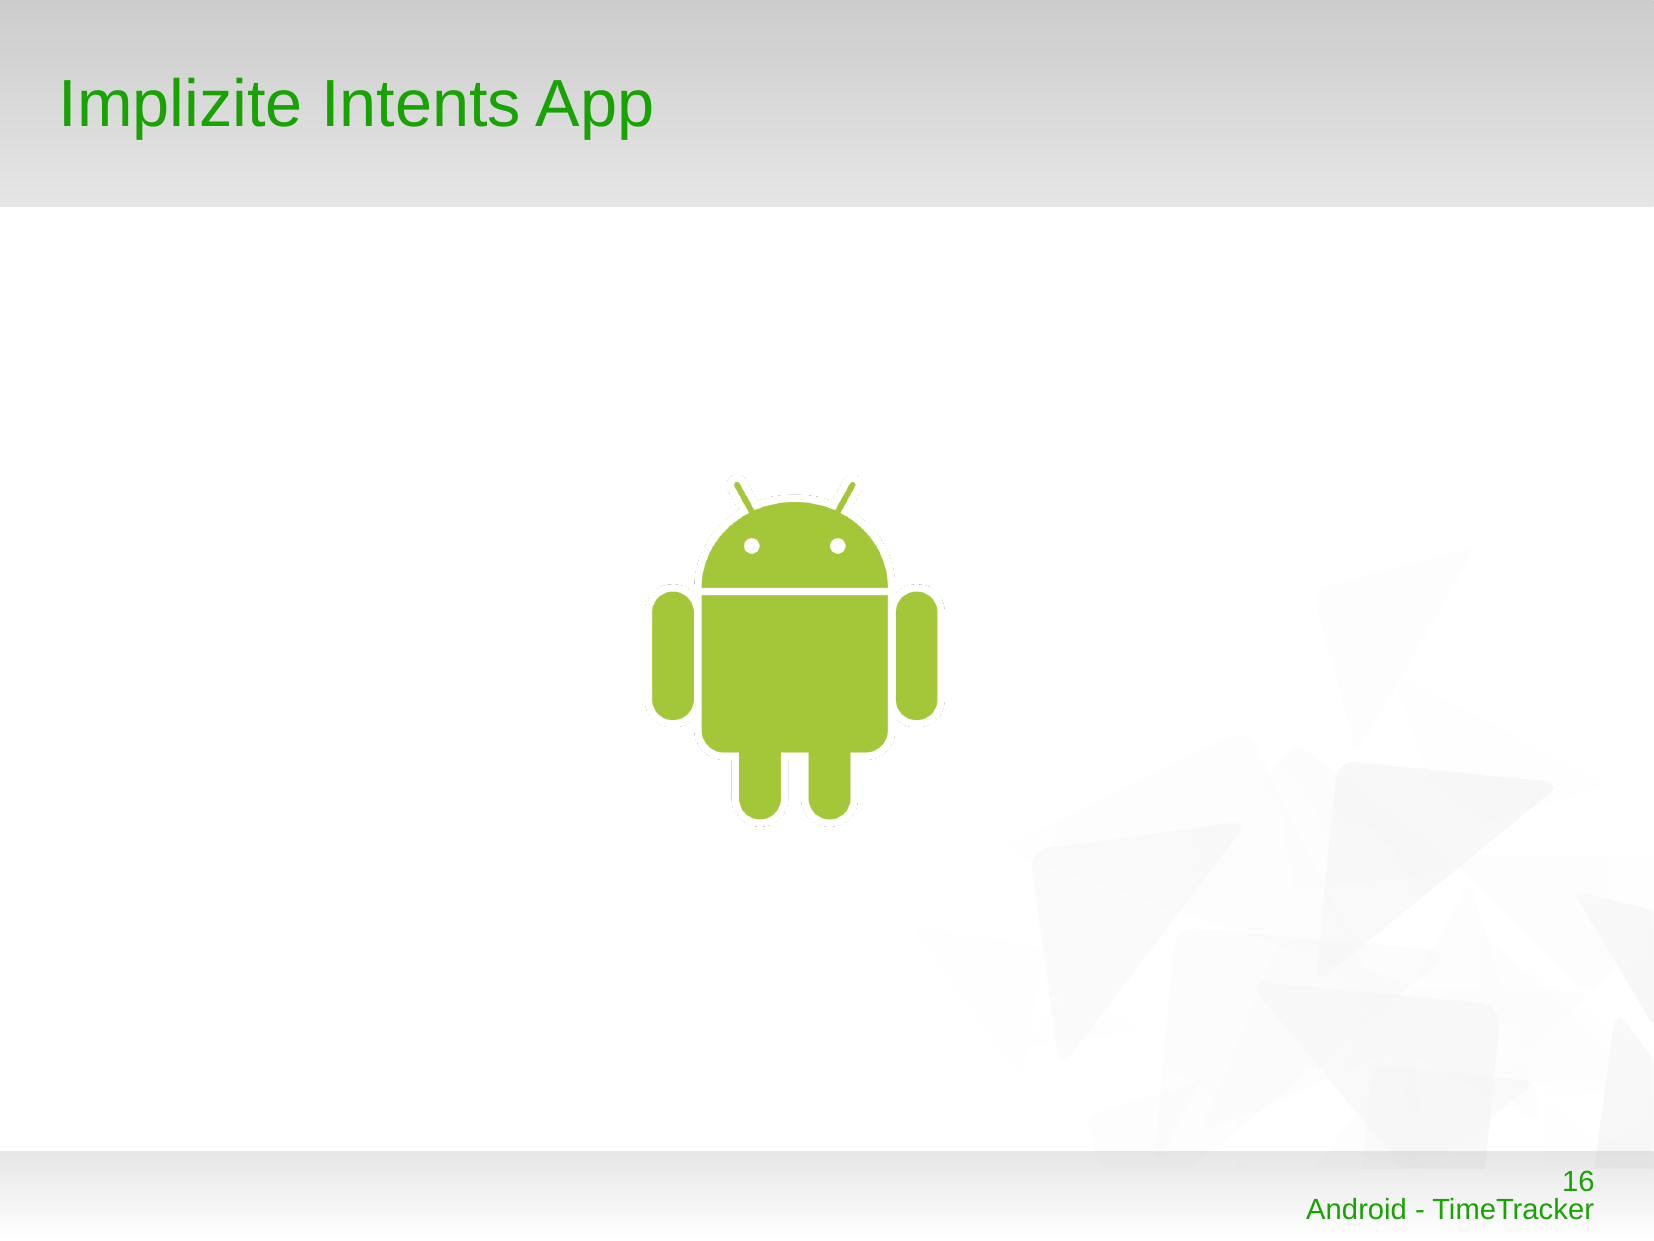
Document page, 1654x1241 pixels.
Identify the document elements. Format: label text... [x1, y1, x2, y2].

title Implizite Intents App [59, 29, 1595, 178]
picture [644, 474, 1654, 1169]
